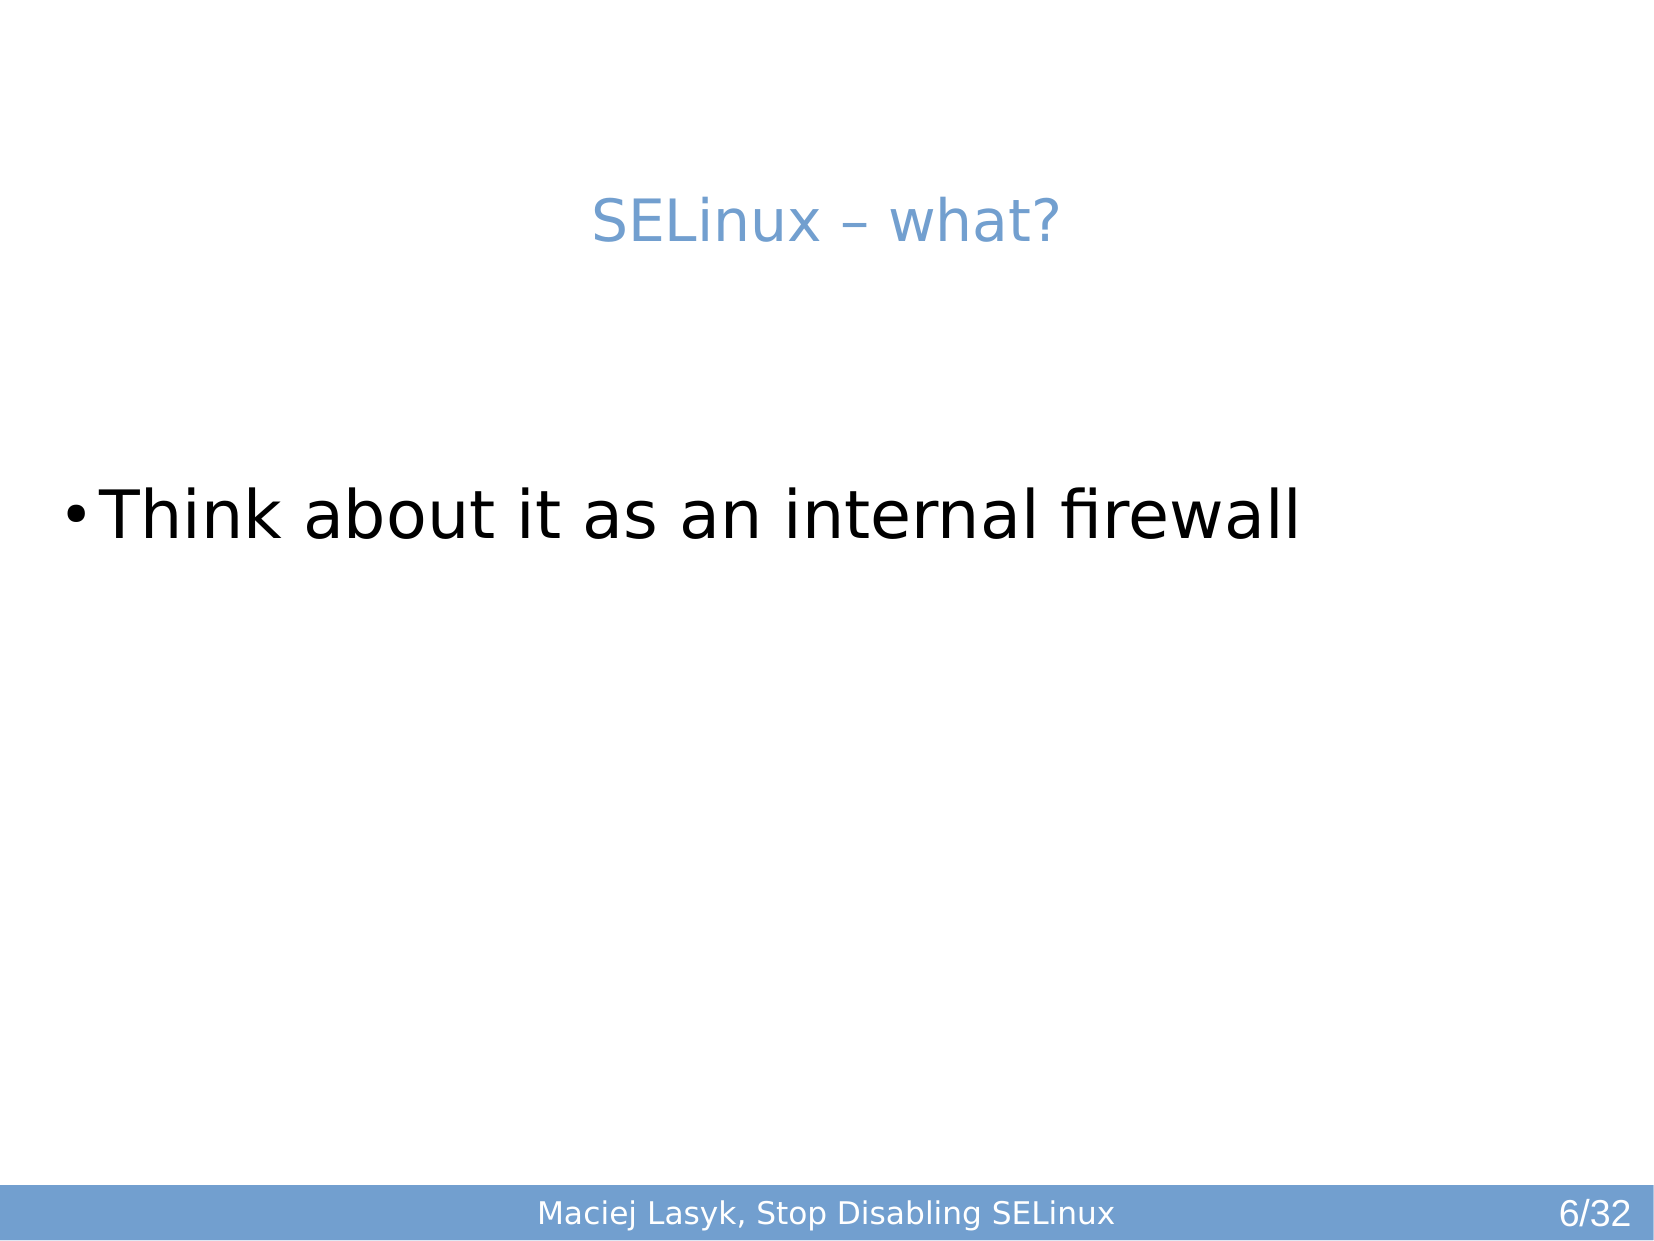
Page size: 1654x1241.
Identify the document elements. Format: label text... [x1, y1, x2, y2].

text_box [0, 1185, 1533, 1241]
text_box SELinux – what? [576, 180, 1078, 263]
text_box Maciej Lasyk, Stop Disabling SELinux [522, 1188, 1132, 1240]
text_box 6/32 [1533, 1185, 1647, 1241]
text_box [1647, 1185, 1654, 1241]
text_box Think about it as an internal firewall [49, 468, 1319, 562]
